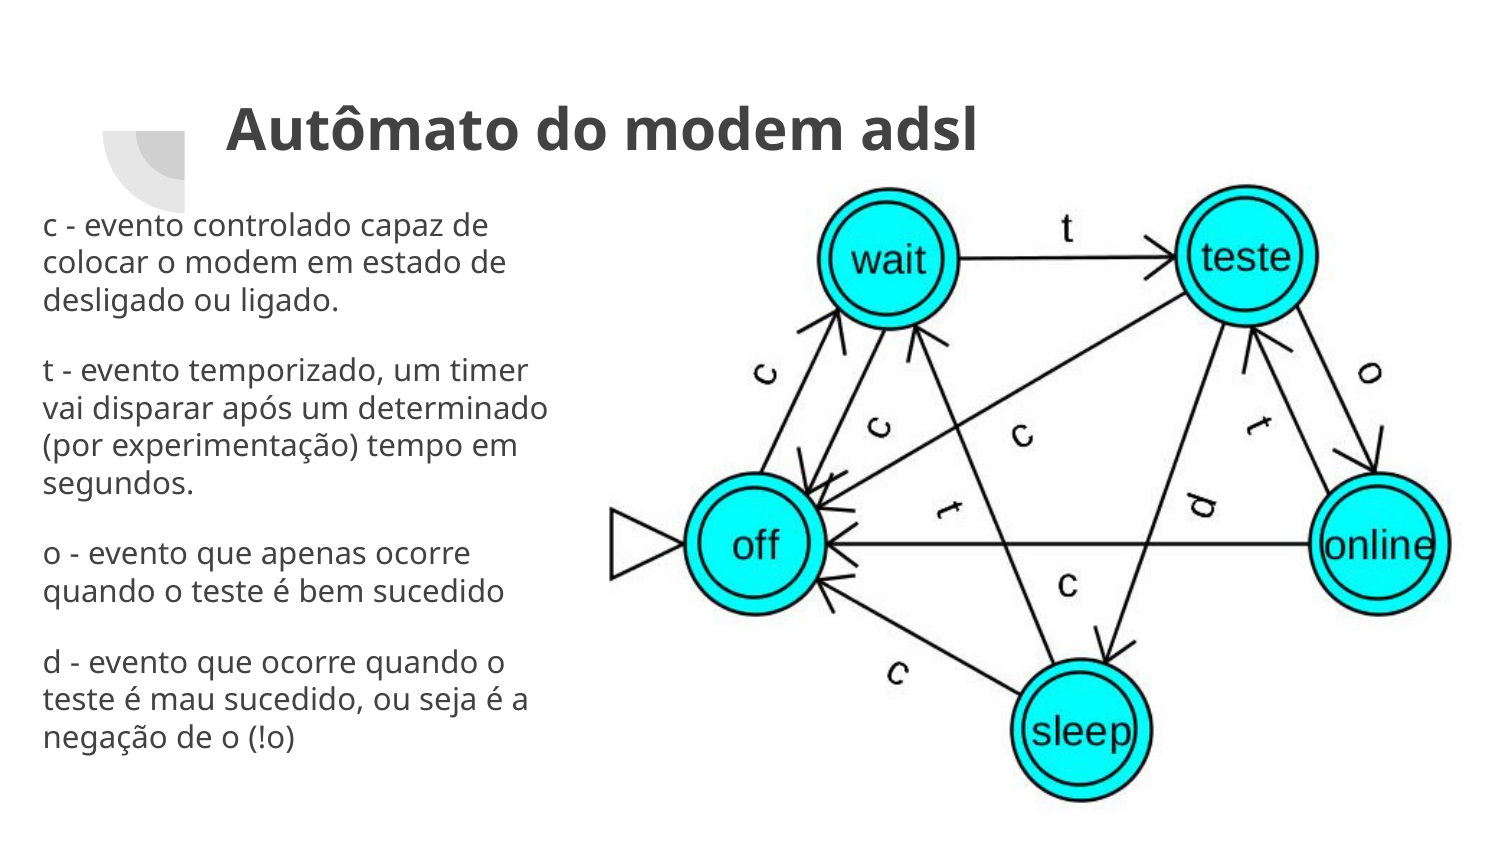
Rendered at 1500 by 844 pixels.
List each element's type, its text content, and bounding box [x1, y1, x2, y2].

title Autômato do modem adsl [211, 77, 1366, 190]
list c - evento controlado capaz de colocar o modem em estado de desligado ou ligado. t - evento temporizado, um timer vai disparar após um determinado (por experimentação) tempo em segundos. o - evento que apenas ocorre quando o teste é bem sucedido d - evento que ocorre quando o teste é mau sucedido, ou seja é a negação de o (!o) [27, 190, 575, 829]
picture [575, 157, 1475, 829]
